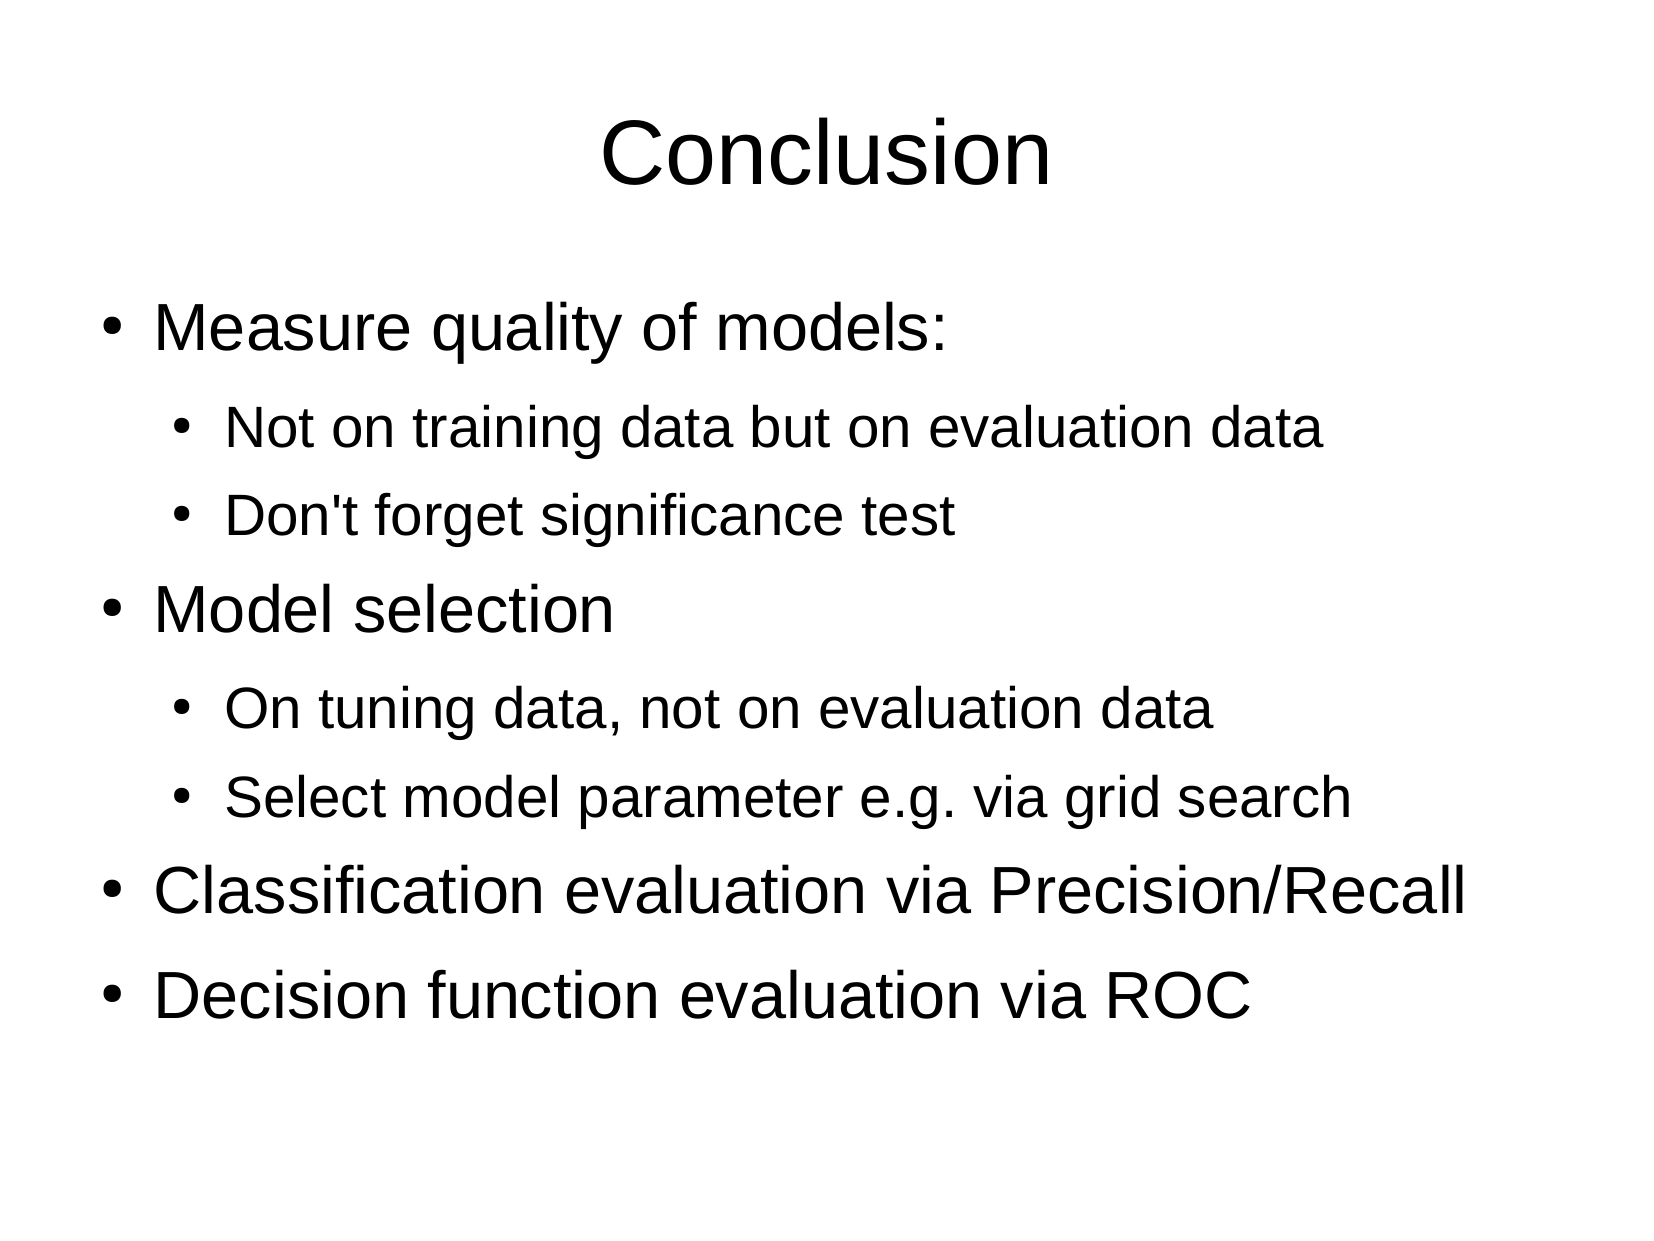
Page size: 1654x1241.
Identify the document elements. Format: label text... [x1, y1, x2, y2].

list Measure quality of models: Not on training data but on evaluation data Don't forget significance test Model selection On tuning data, not on evaluation data Select model parameter e.g. via grid search Classification evaluation via Precision/Recall Decision function evaluation via ROC [82, 290, 1571, 1109]
title Conclusion [82, 56, 1571, 250]
